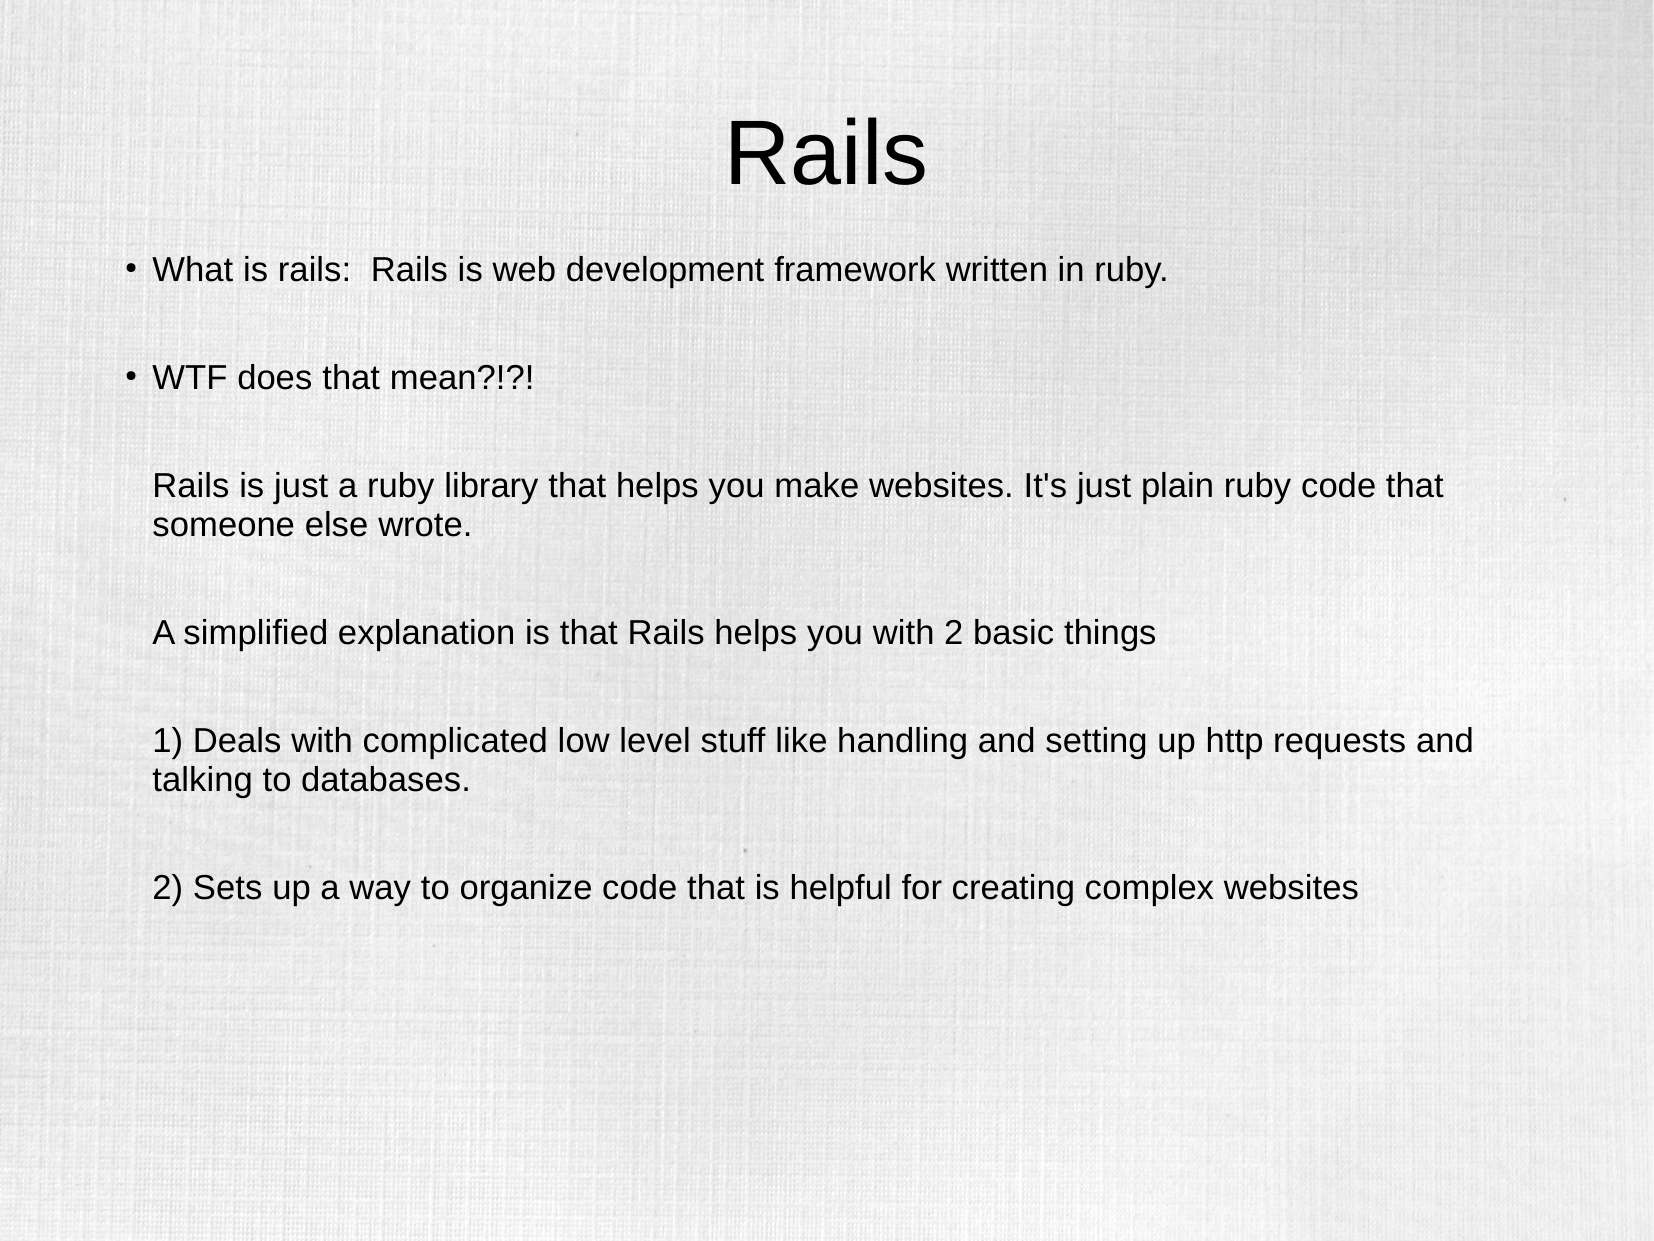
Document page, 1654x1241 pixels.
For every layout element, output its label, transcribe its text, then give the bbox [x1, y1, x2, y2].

list What is rails: Rails is web development framework written in ruby. WTF does that mean?!?! Rails is just a ruby library that helps you make websites. It's just plain ruby code that someone else wrote. A simplified explanation is that Rails helps you with 2 basic things 1) Deals with complicated low level stuff like handling and setting up http requests and talking to databases. 2) Sets up a way to organize code that is helpful for creating complex websites [115, 195, 1571, 916]
title Rails [82, 49, 1571, 257]
picture [0, 0, 1654, 1241]
